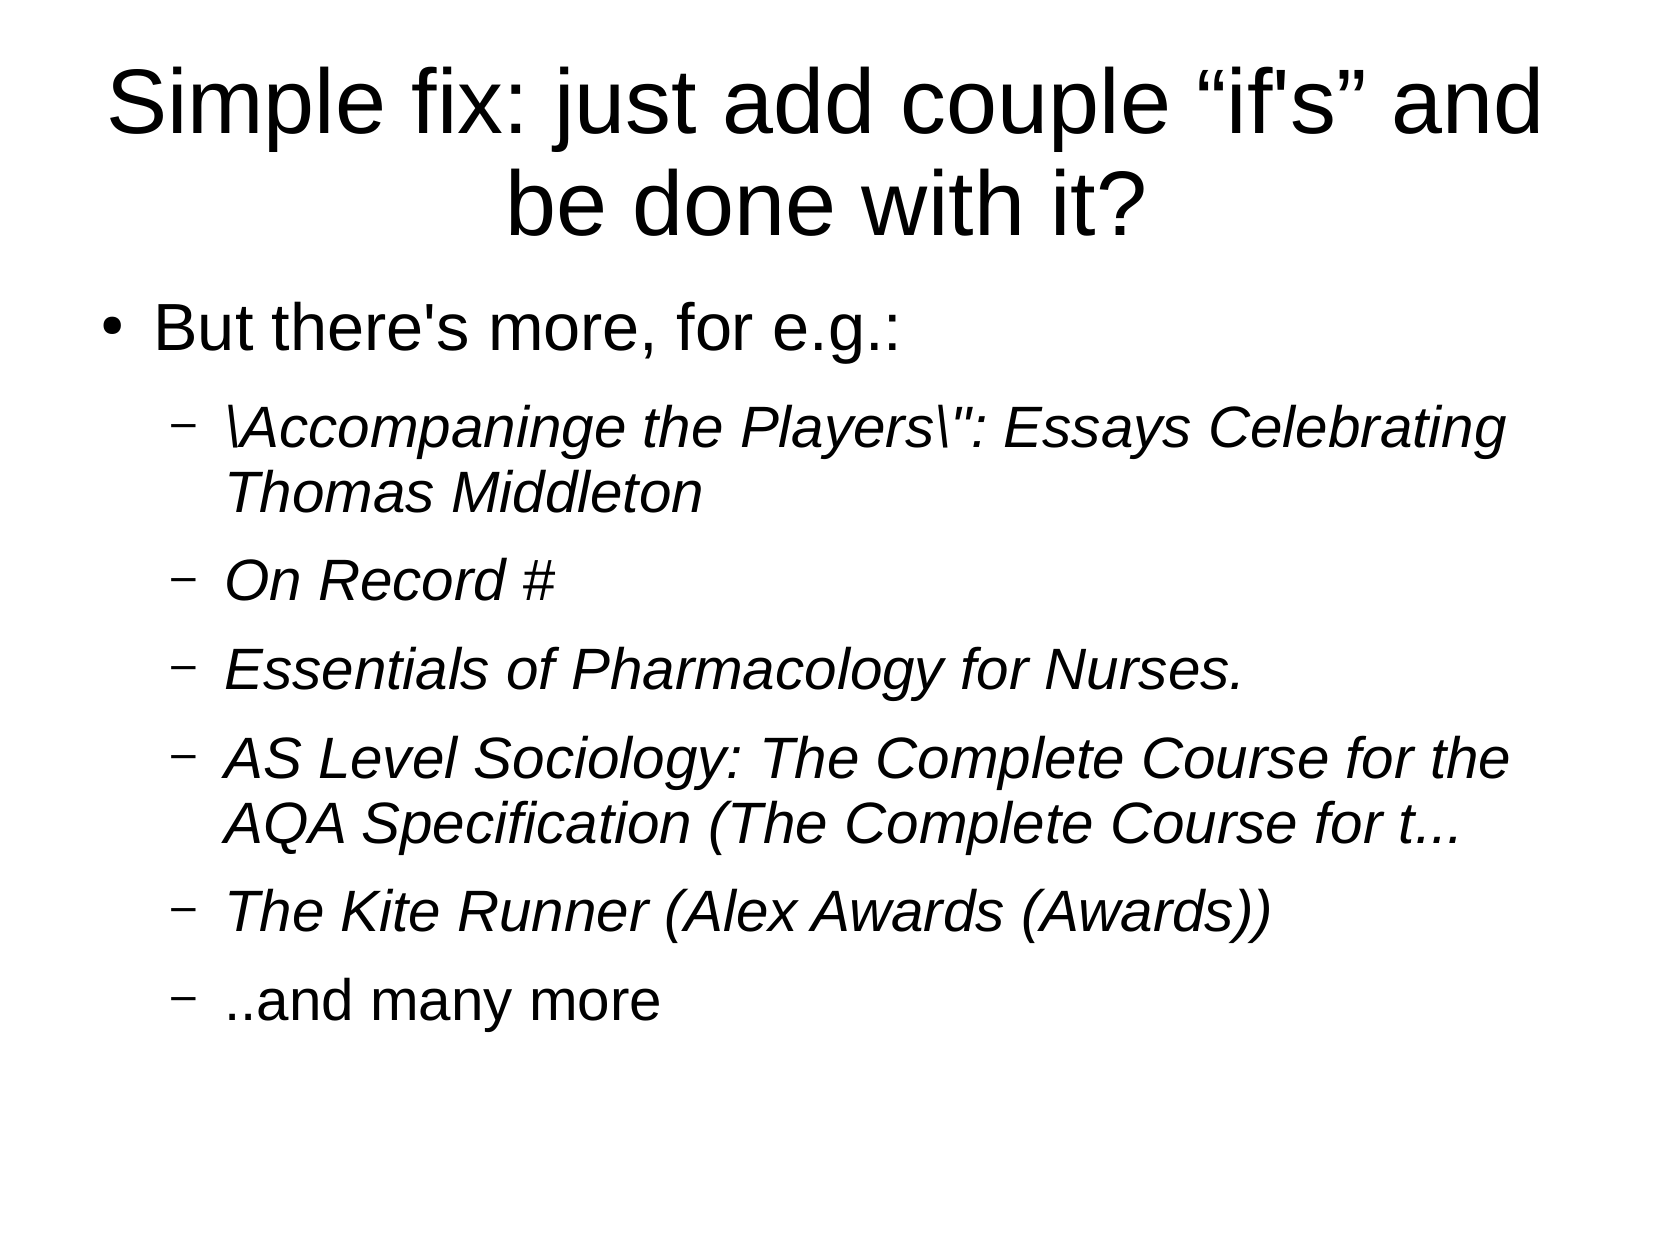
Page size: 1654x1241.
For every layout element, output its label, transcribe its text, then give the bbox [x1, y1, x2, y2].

title Simple fix: just add couple “if's” and be done with it? [82, 49, 1571, 257]
list But there's more, for e.g.: \Accompaninge the Players\": Essays Celebrating Thomas Middleton On Record # Essentials of Pharmacology for Nurses. AS Level Sociology: The Complete Course for the AQA Specification (The Complete Course for t... The Kite Runner (Alex Awards (Awards)) ..and many more [82, 290, 1538, 1146]
